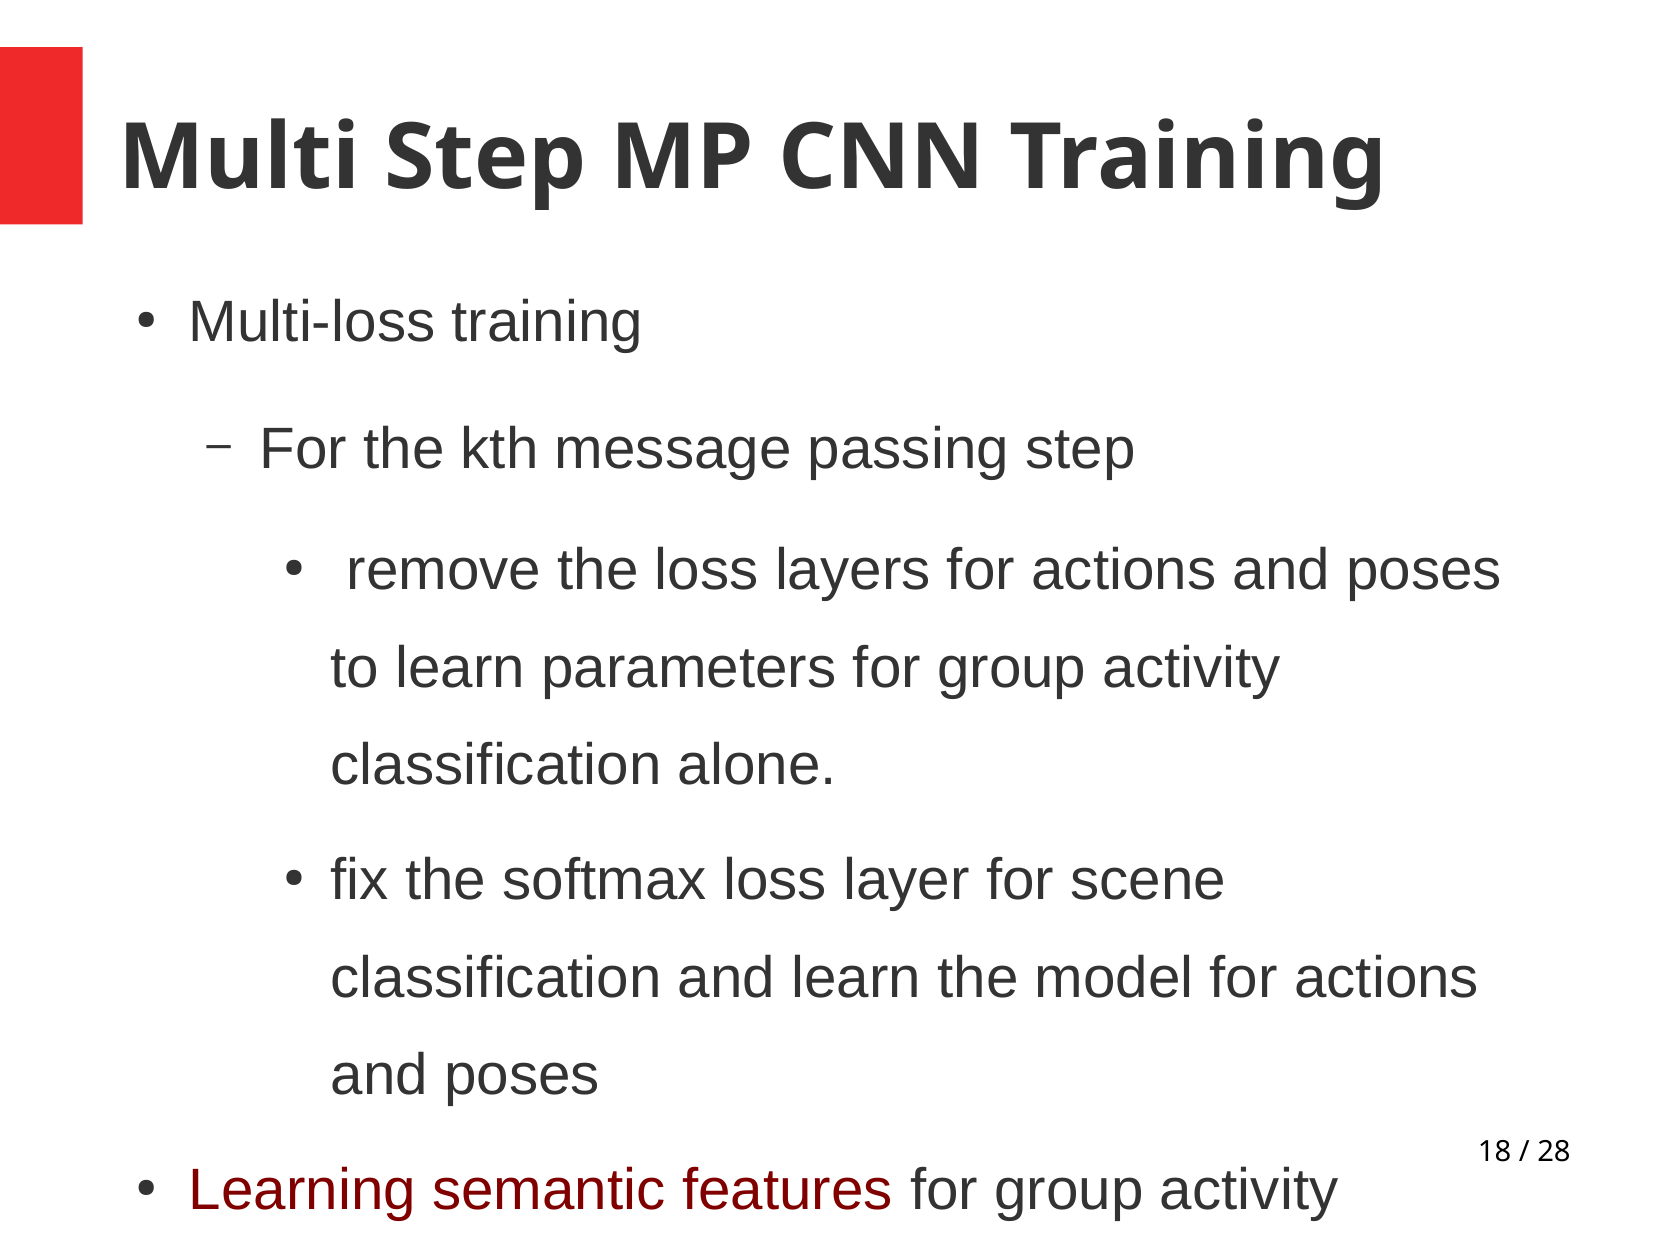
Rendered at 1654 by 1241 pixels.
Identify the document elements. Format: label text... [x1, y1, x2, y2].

title Multi Step MP CNN Training [118, 49, 1571, 257]
list Multi-loss training For the kth message passing step remove the loss layers for actions and poses to learn parameters for group activity classification alone. fix the softmax loss layer for scene classification and learn the model for actions and poses Learning semantic features for group activity [118, 256, 1536, 976]
